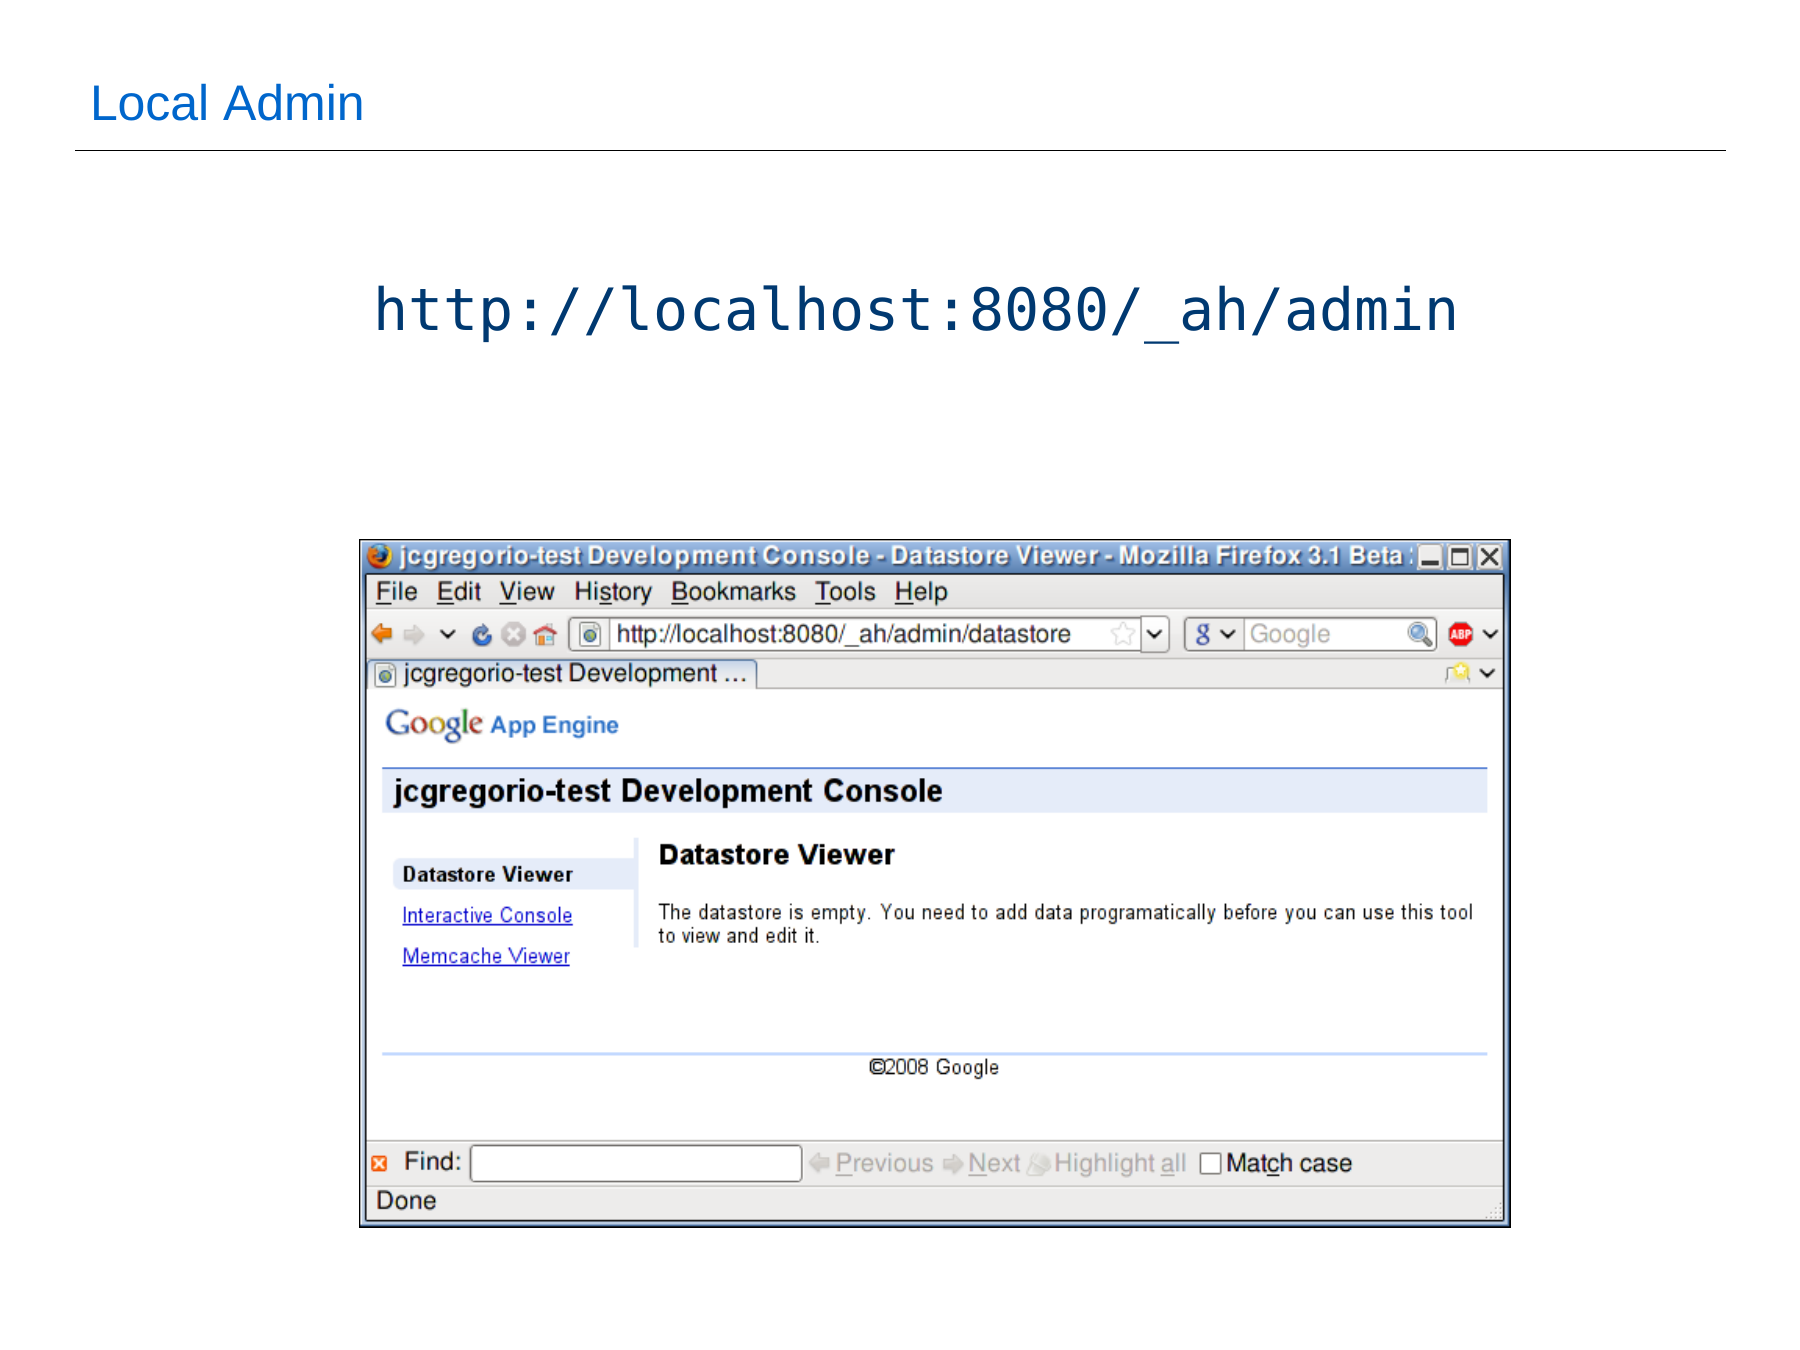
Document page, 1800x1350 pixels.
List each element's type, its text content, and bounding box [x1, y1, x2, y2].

title Local Admin [90, 61, 1710, 150]
text_box http://localhost:8080/_ah/admin [359, 269, 1542, 352]
picture [359, 539, 1511, 1228]
